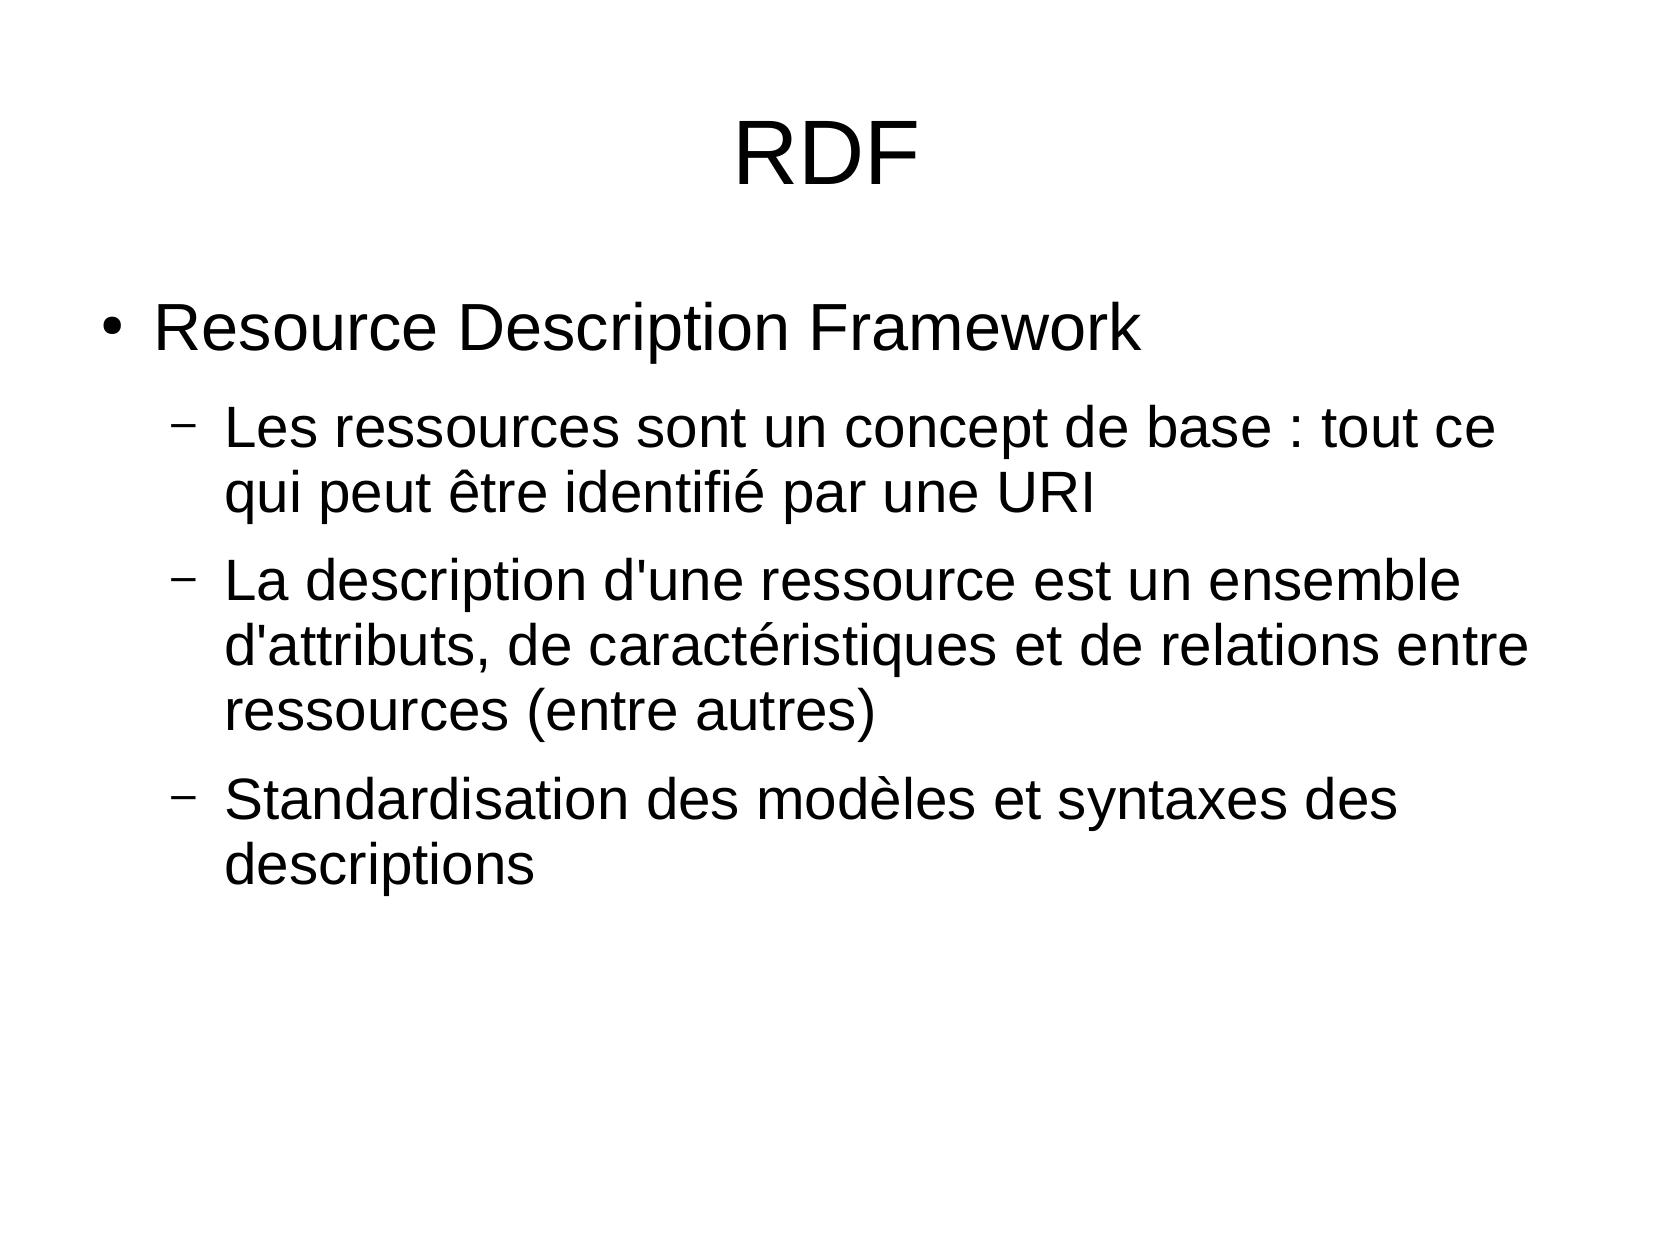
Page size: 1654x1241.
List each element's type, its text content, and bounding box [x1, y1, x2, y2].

list Resource Description Framework Les ressources sont un concept de base : tout ce qui peut être identifié par une URI La description d'une ressource est un ensemble d'attributs, de caractéristiques et de relations entre ressources (entre autres) Standardisation des modèles et syntaxes des descriptions [82, 290, 1538, 1010]
title RDF [82, 49, 1571, 257]
